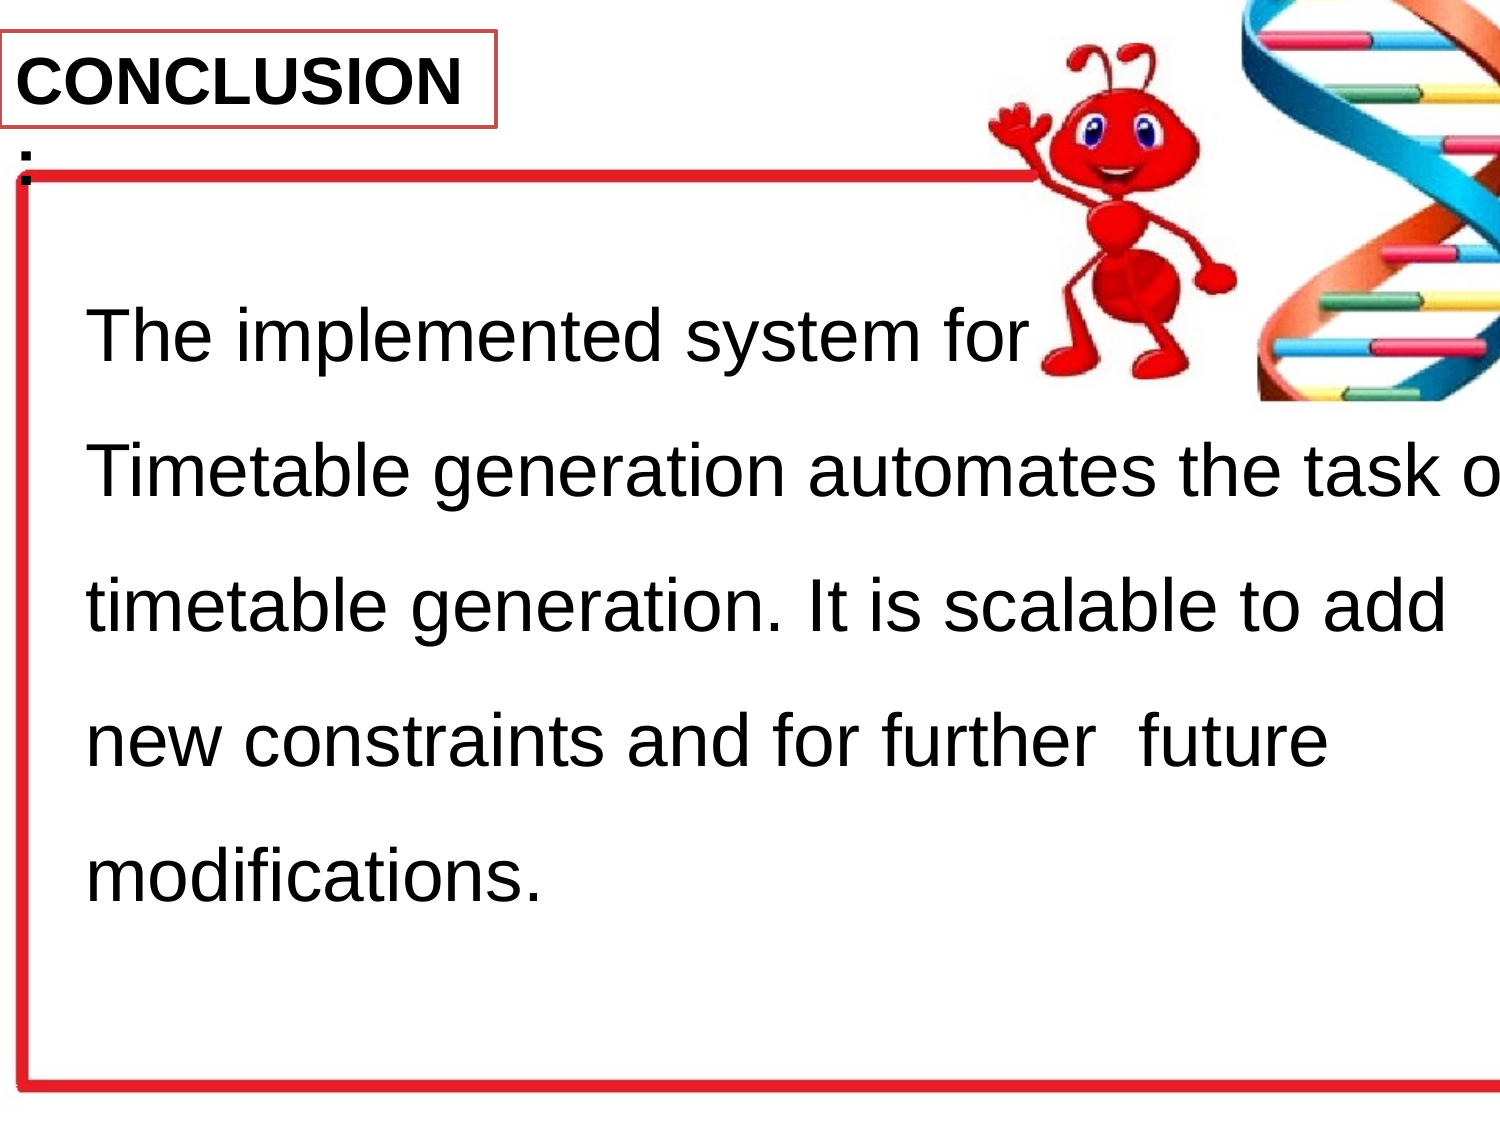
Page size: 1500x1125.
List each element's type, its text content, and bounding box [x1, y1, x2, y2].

picture [0, 0, 1500, 1125]
text_box The implemented system for Timetable generation automates the task of timetable generation. It is scalable to add new constraints and for further future modifications. [70, 234, 1500, 932]
text_box CONCLUSION: [0, 30, 497, 127]
